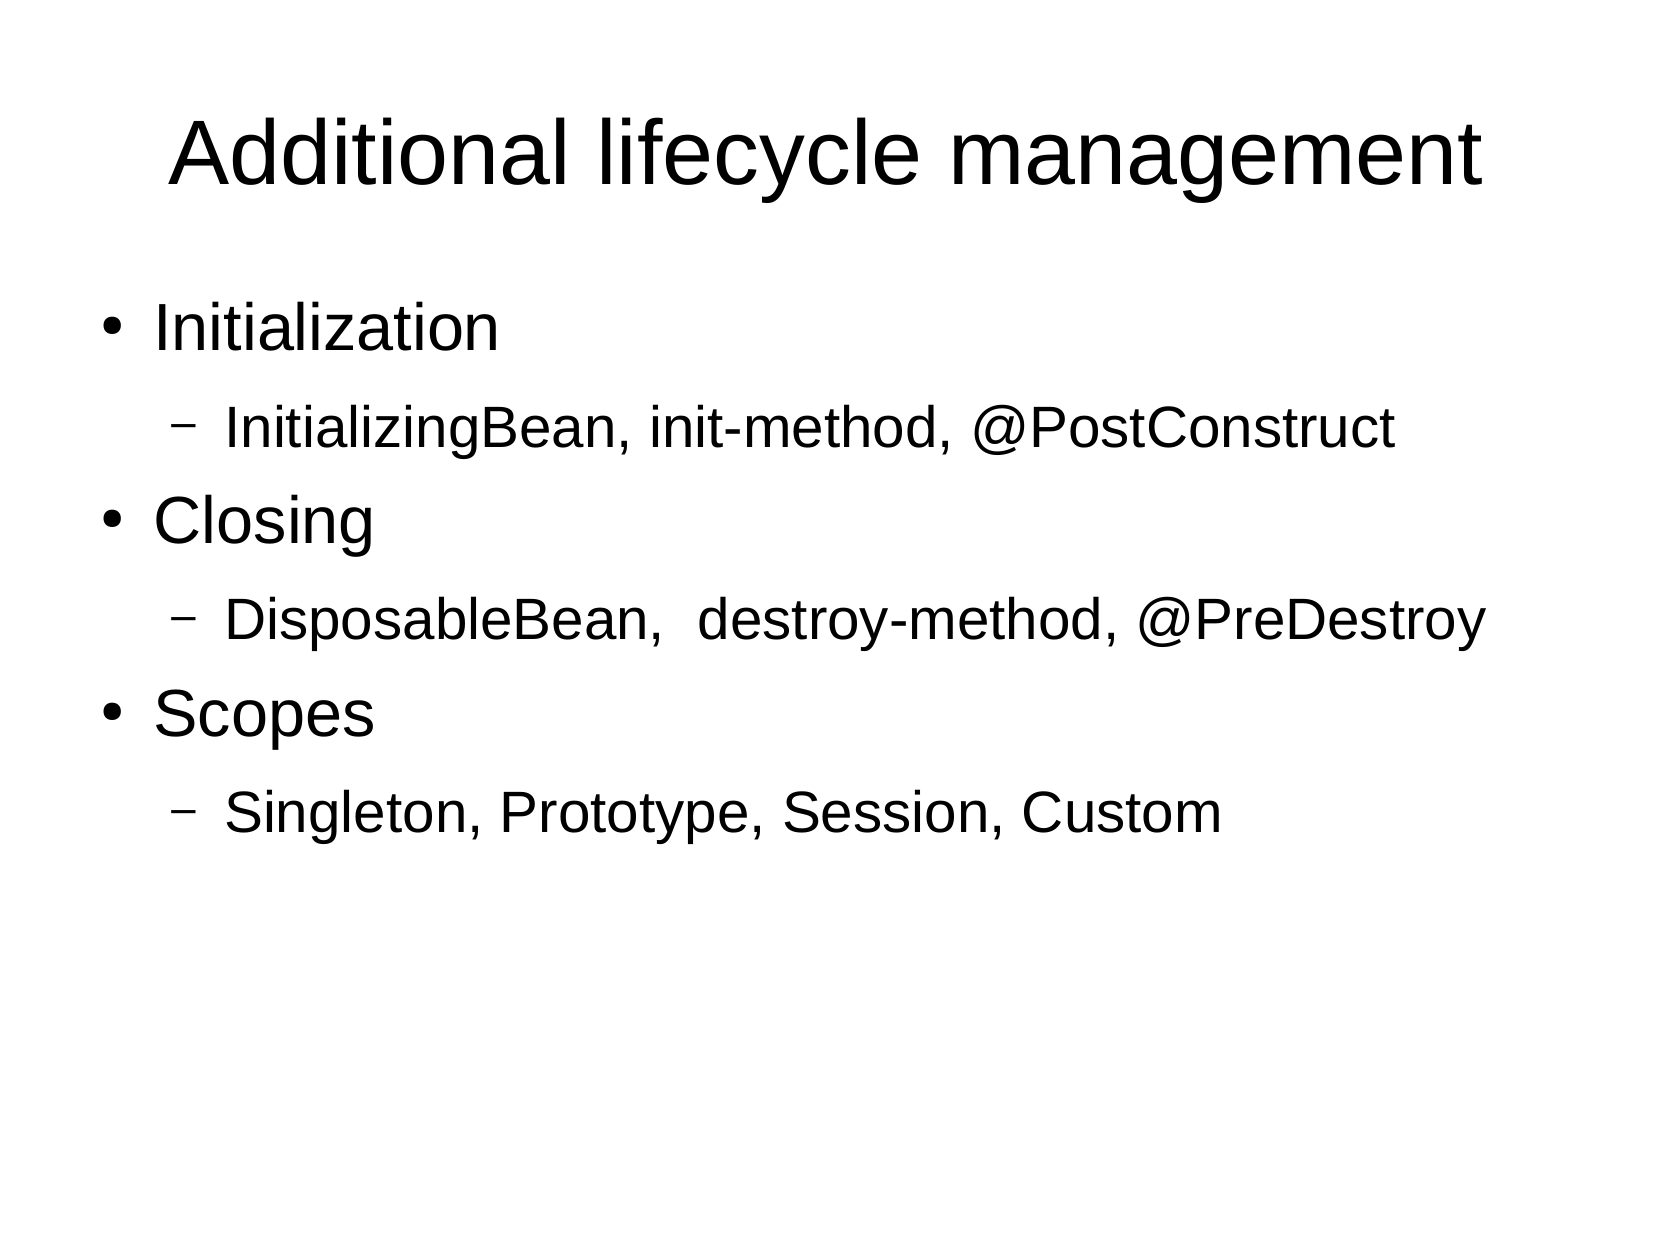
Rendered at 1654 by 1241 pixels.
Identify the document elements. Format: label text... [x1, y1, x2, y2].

list Initialization InitializingBean, init-method, @PostConstruct Closing DisposableBean, destroy-method, @PreDestroy Scopes Singleton, Prototype, Session, Custom [82, 290, 1571, 1109]
title Additional lifecycle management [82, 49, 1571, 257]
